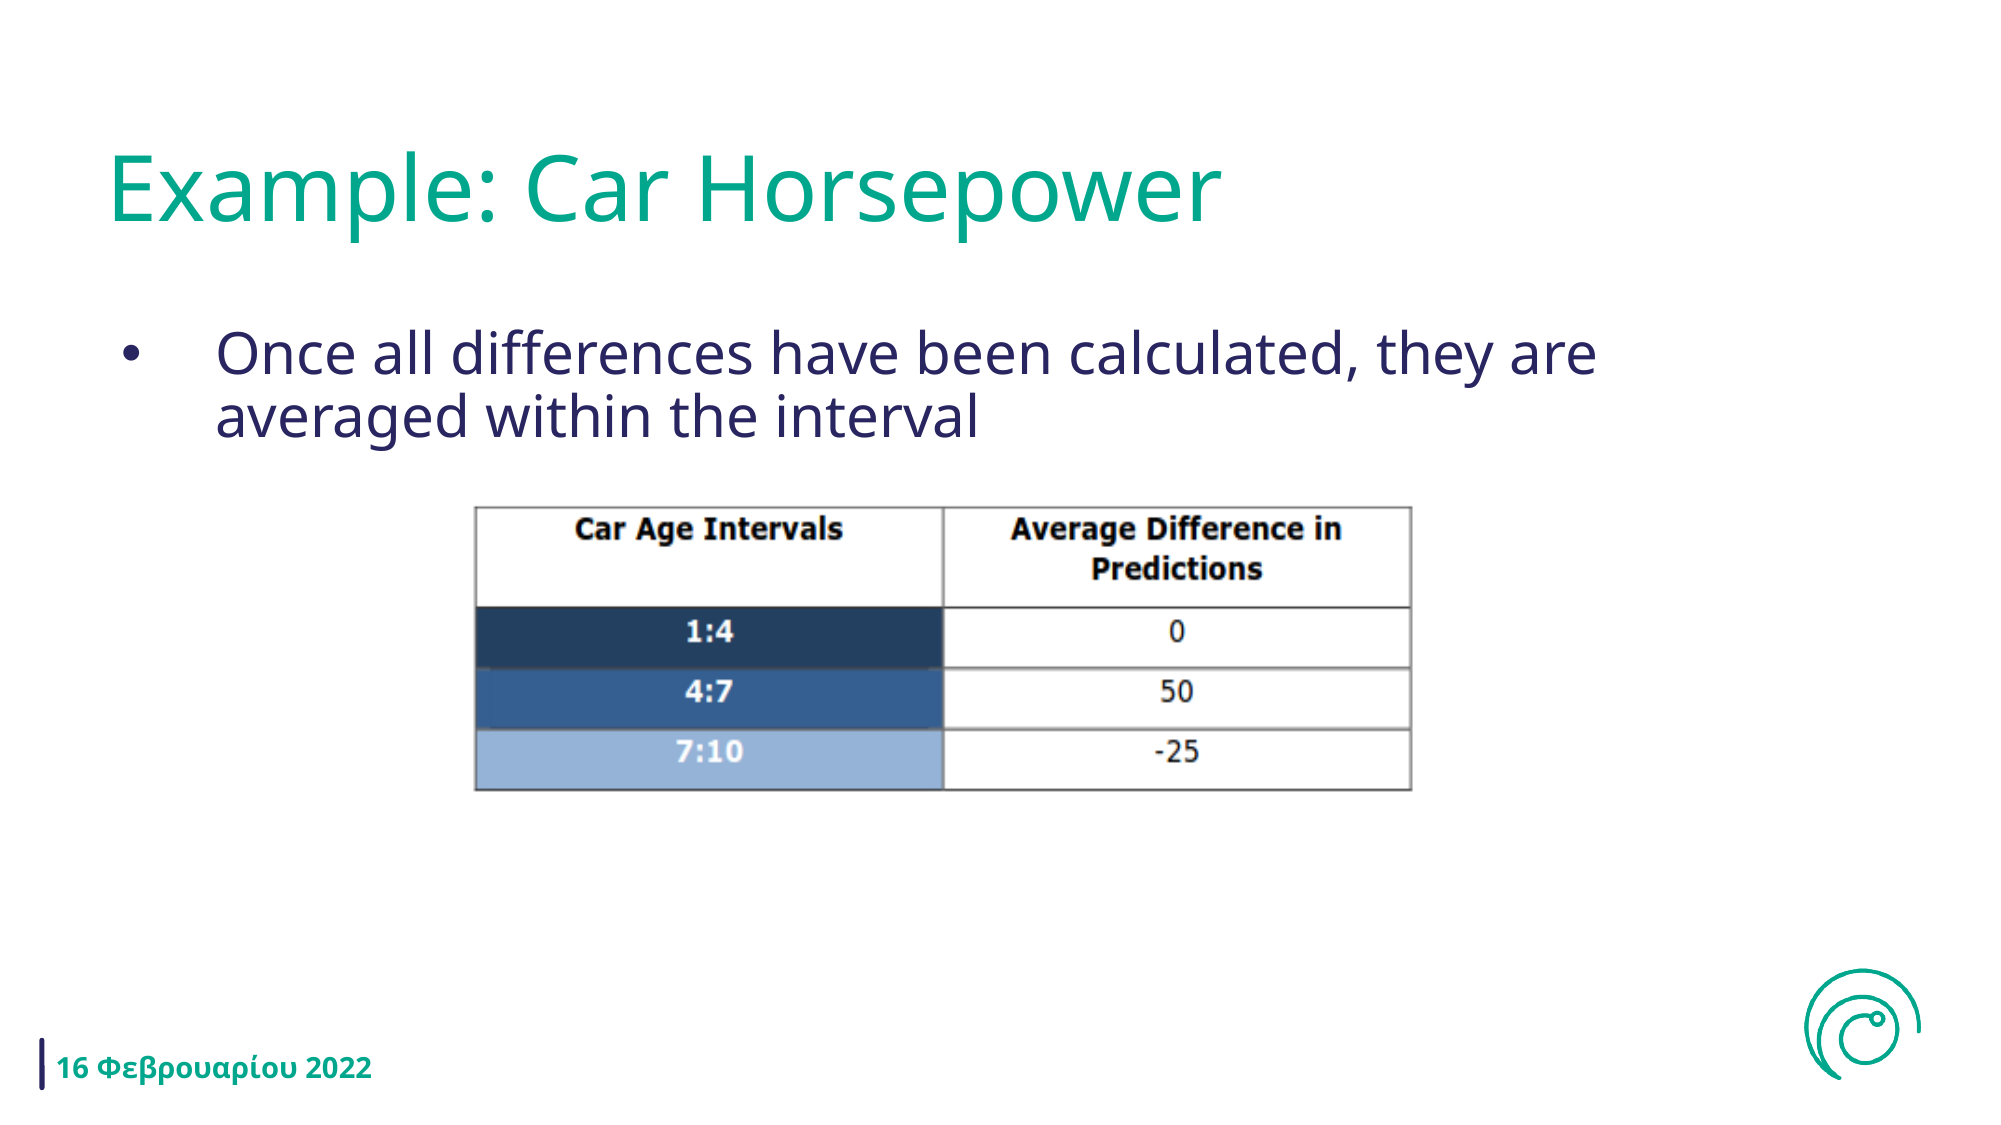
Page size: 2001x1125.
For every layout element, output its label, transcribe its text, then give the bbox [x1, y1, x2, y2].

picture [1804, 968, 1921, 1080]
list Once all differences have been calculated, they are averaged within the interval [106, 316, 1879, 1031]
title Example: Car Horsepower [91, 82, 1876, 300]
picture [459, 487, 1426, 826]
